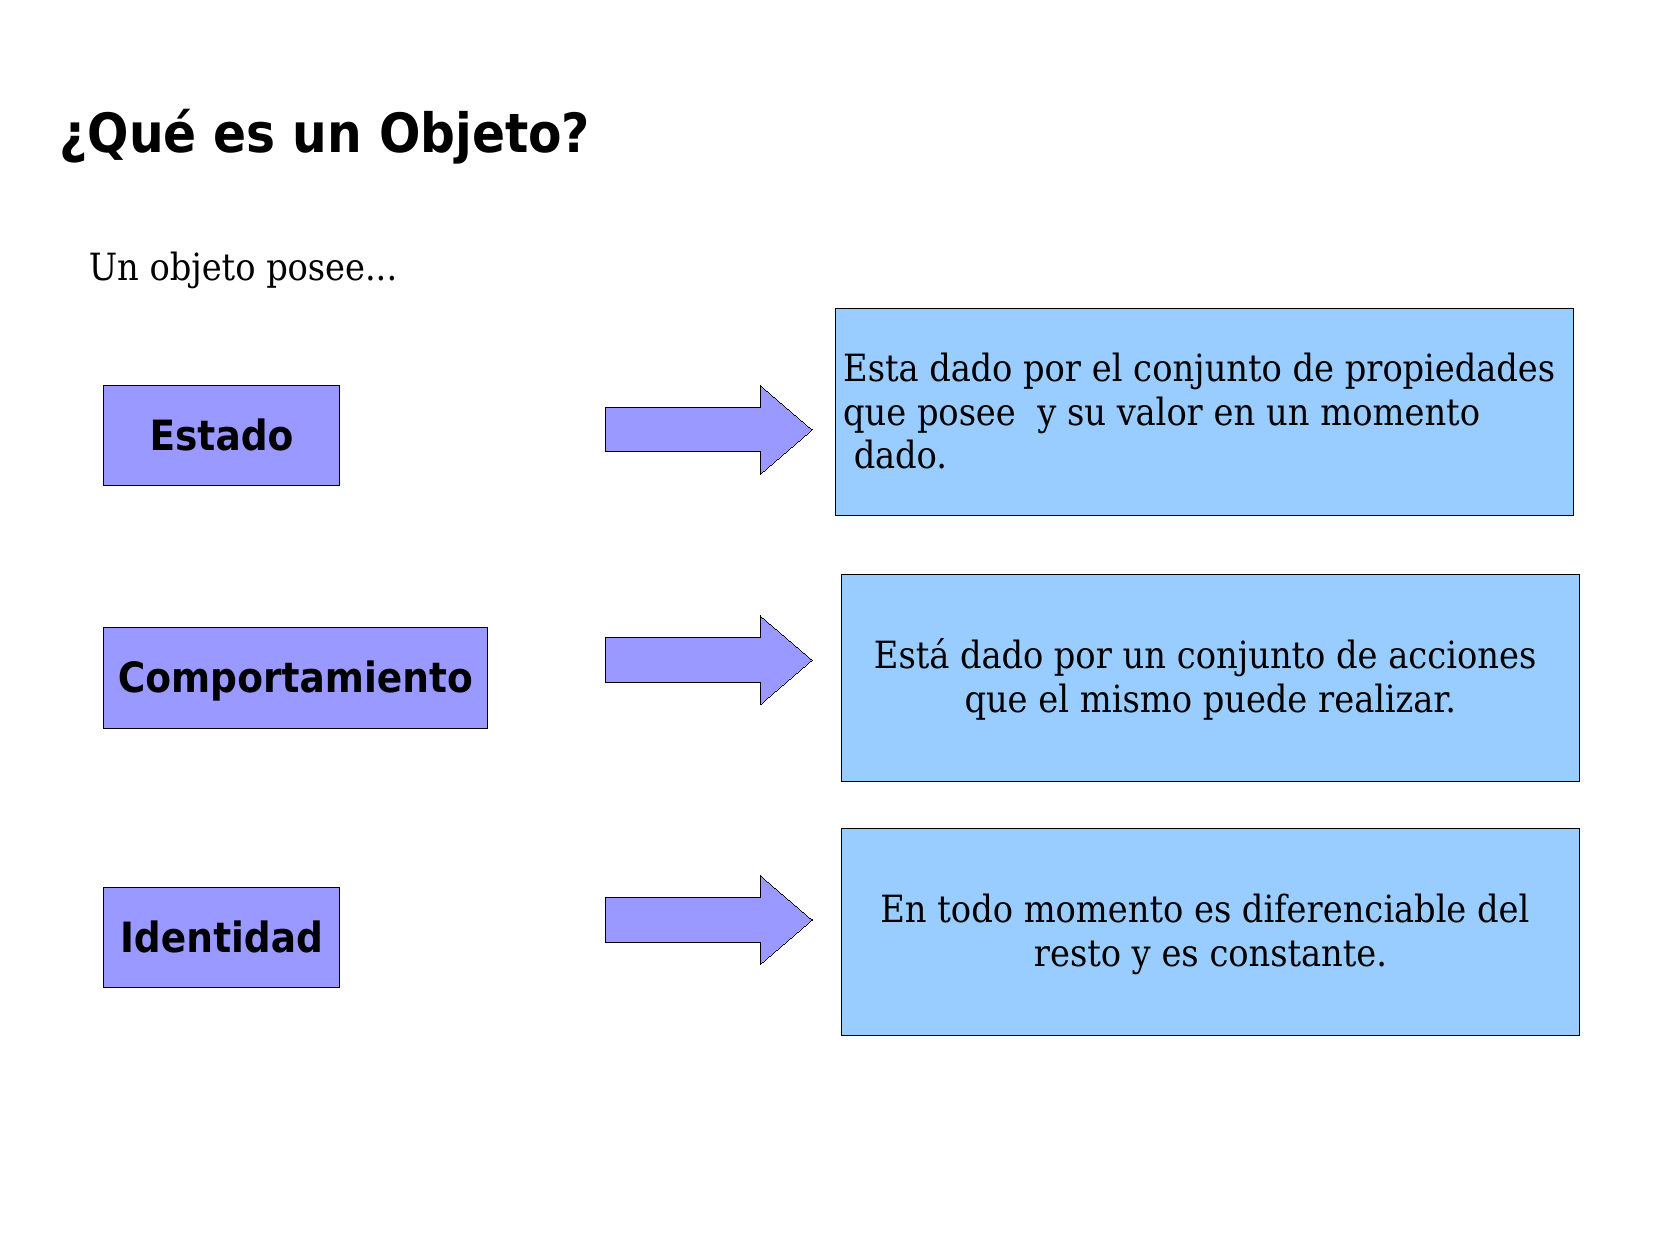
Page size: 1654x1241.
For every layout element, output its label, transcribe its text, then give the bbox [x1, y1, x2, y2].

text_box Identidad [103, 887, 340, 988]
text_box [605, 615, 813, 705]
text_box ¿Qué es un Objeto? [44, 95, 1640, 173]
text_box Estado [103, 385, 340, 486]
text_box Un objeto posee... [73, 238, 429, 297]
text_box Comportamiento [103, 627, 488, 729]
text_box Está dado por un conjunto de acciones que el mismo puede realizar. [841, 574, 1580, 782]
text_box En todo momento es diferenciable del resto y es constante. [841, 828, 1580, 1036]
text_box [605, 385, 813, 475]
text_box Esta dado por el conjunto de propiedades que posee y su valor en un momento dado. [835, 308, 1574, 516]
text_box [605, 875, 813, 965]
